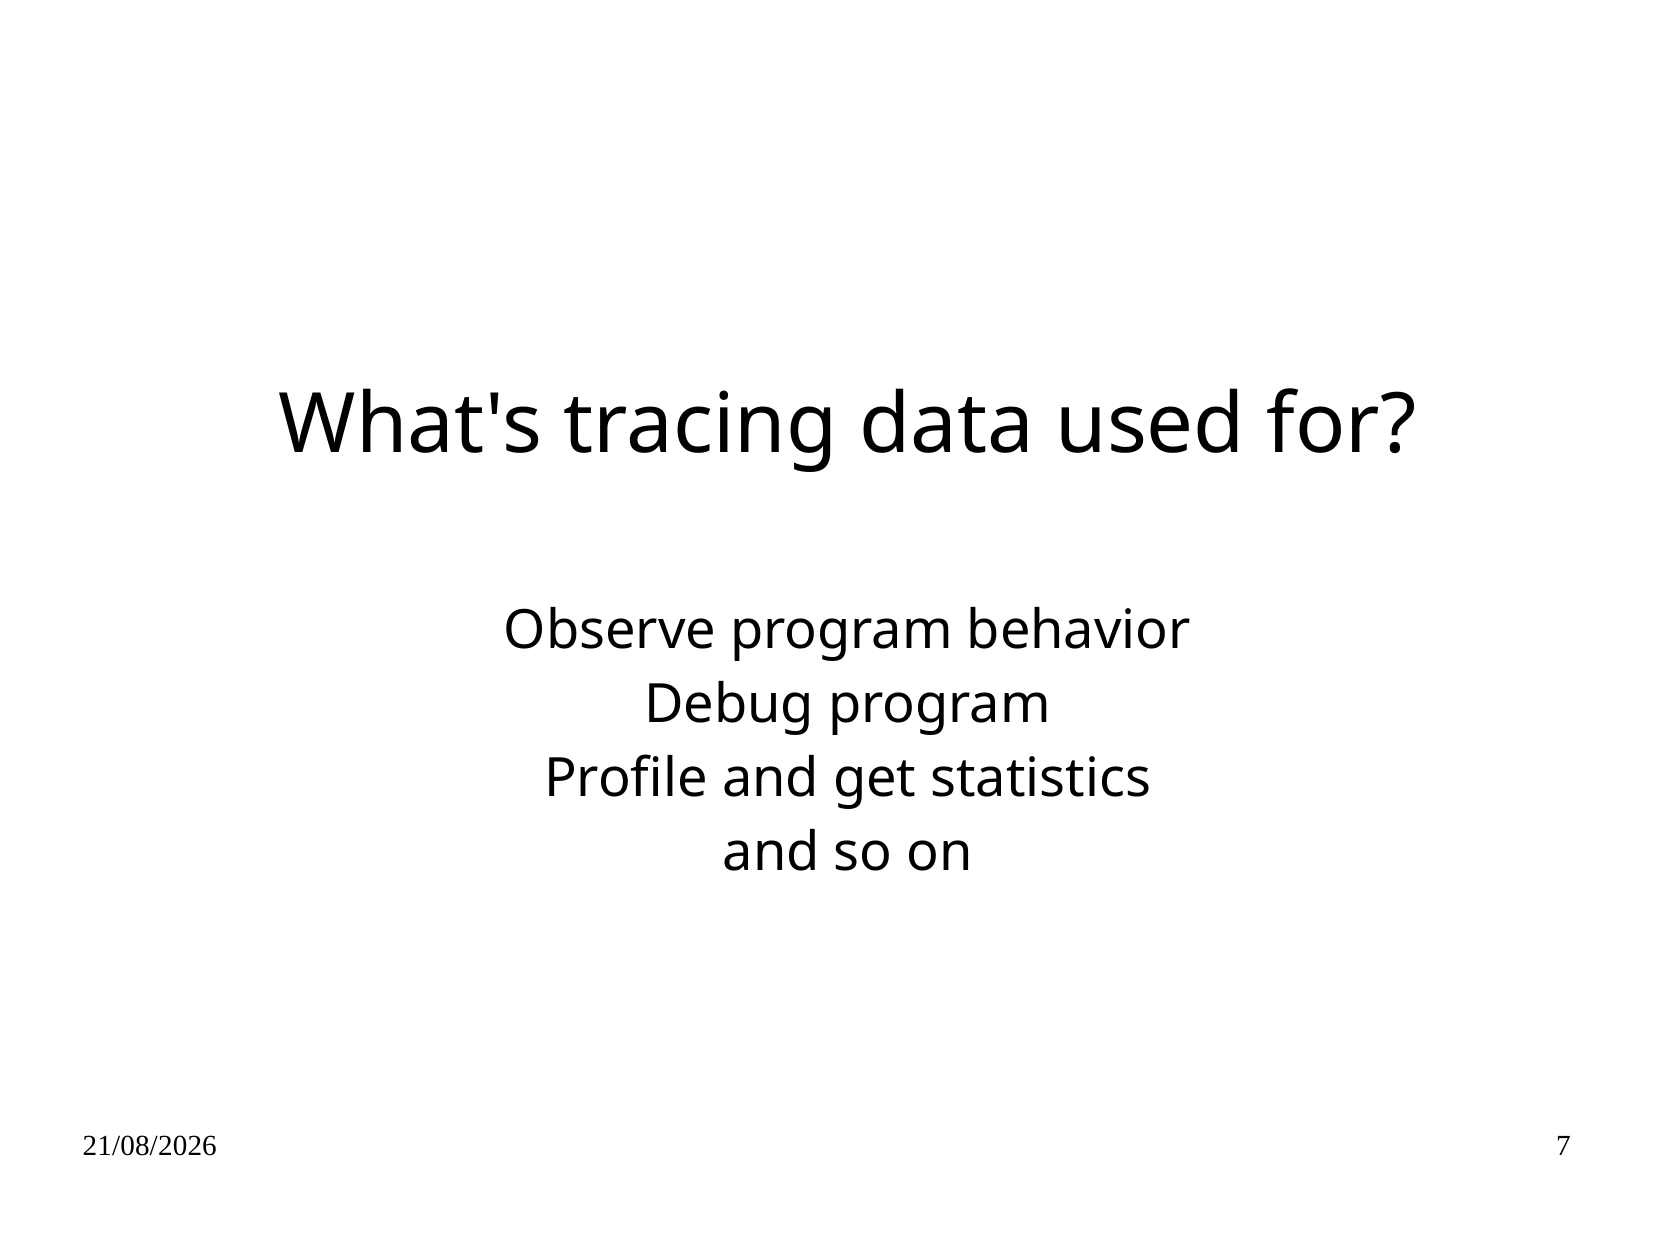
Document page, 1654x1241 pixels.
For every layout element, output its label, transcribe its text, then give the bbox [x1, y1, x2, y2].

subtitle What's tracing data used for? Observe program behavior Debug program Profile and get statistics and so on [186, 273, 1474, 976]
